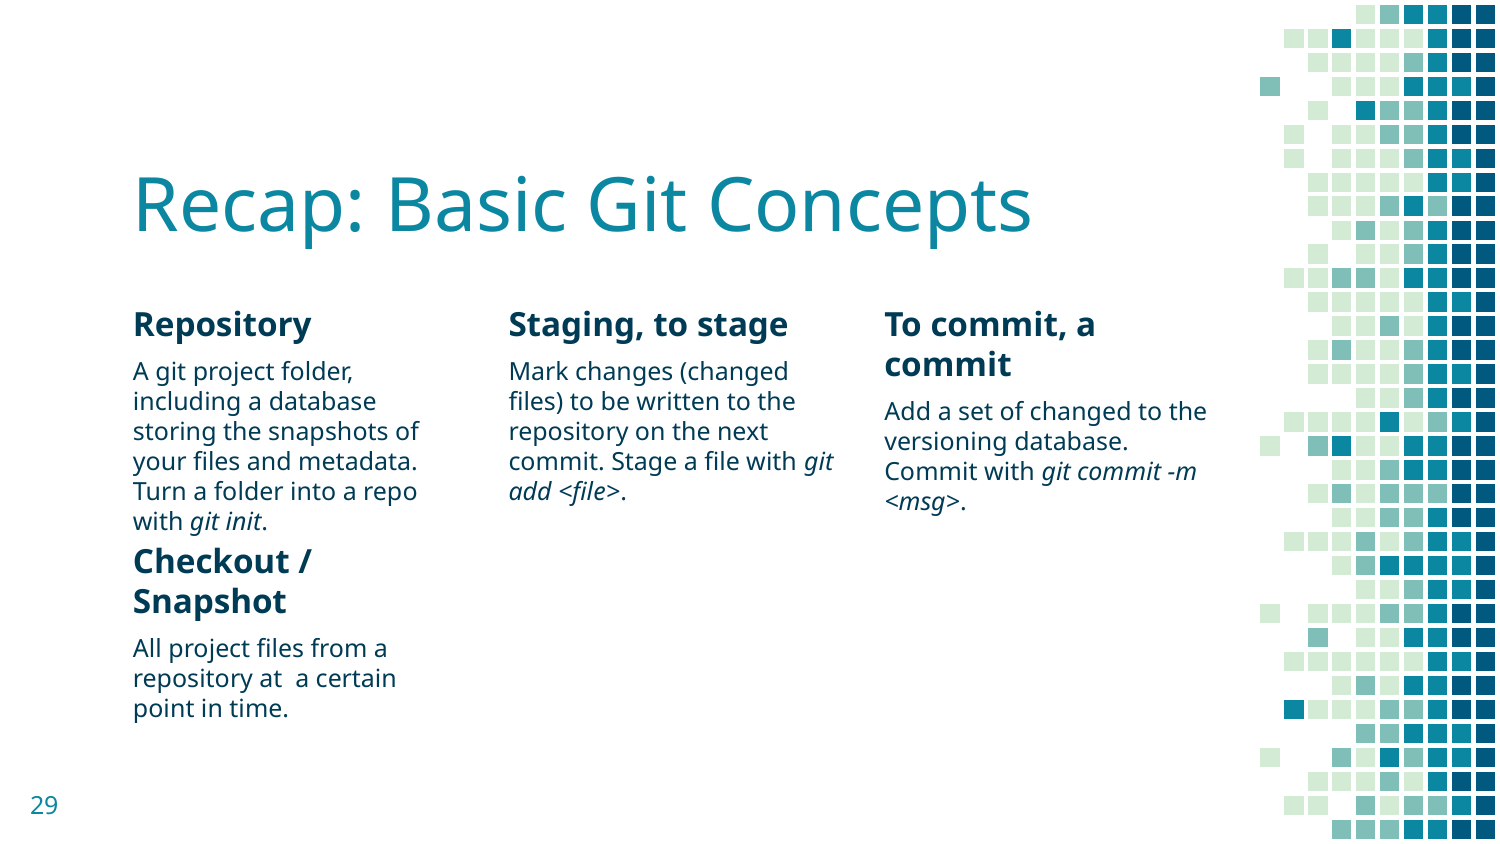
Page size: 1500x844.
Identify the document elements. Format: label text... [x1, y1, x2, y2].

list To commit, a commit Add a set of changed to the versioning database. Commit with git commit -m <msg>. [869, 287, 1227, 524]
list Staging, to stage Mark changes (changed files) to be written to the repository on the next commit. Stage a file with git add <file>. [493, 287, 852, 524]
list Checkout / Snapshot All project files from a repository at a certain point in time. [117, 525, 476, 761]
list Repository A git project folder, including a database storing the snapshots of your files and metadata. Turn a folder into a repo with git init. [117, 287, 476, 524]
slide_number <number> [15, 774, 105, 839]
title Recap: Basic Git Concepts [117, 121, 1227, 262]
